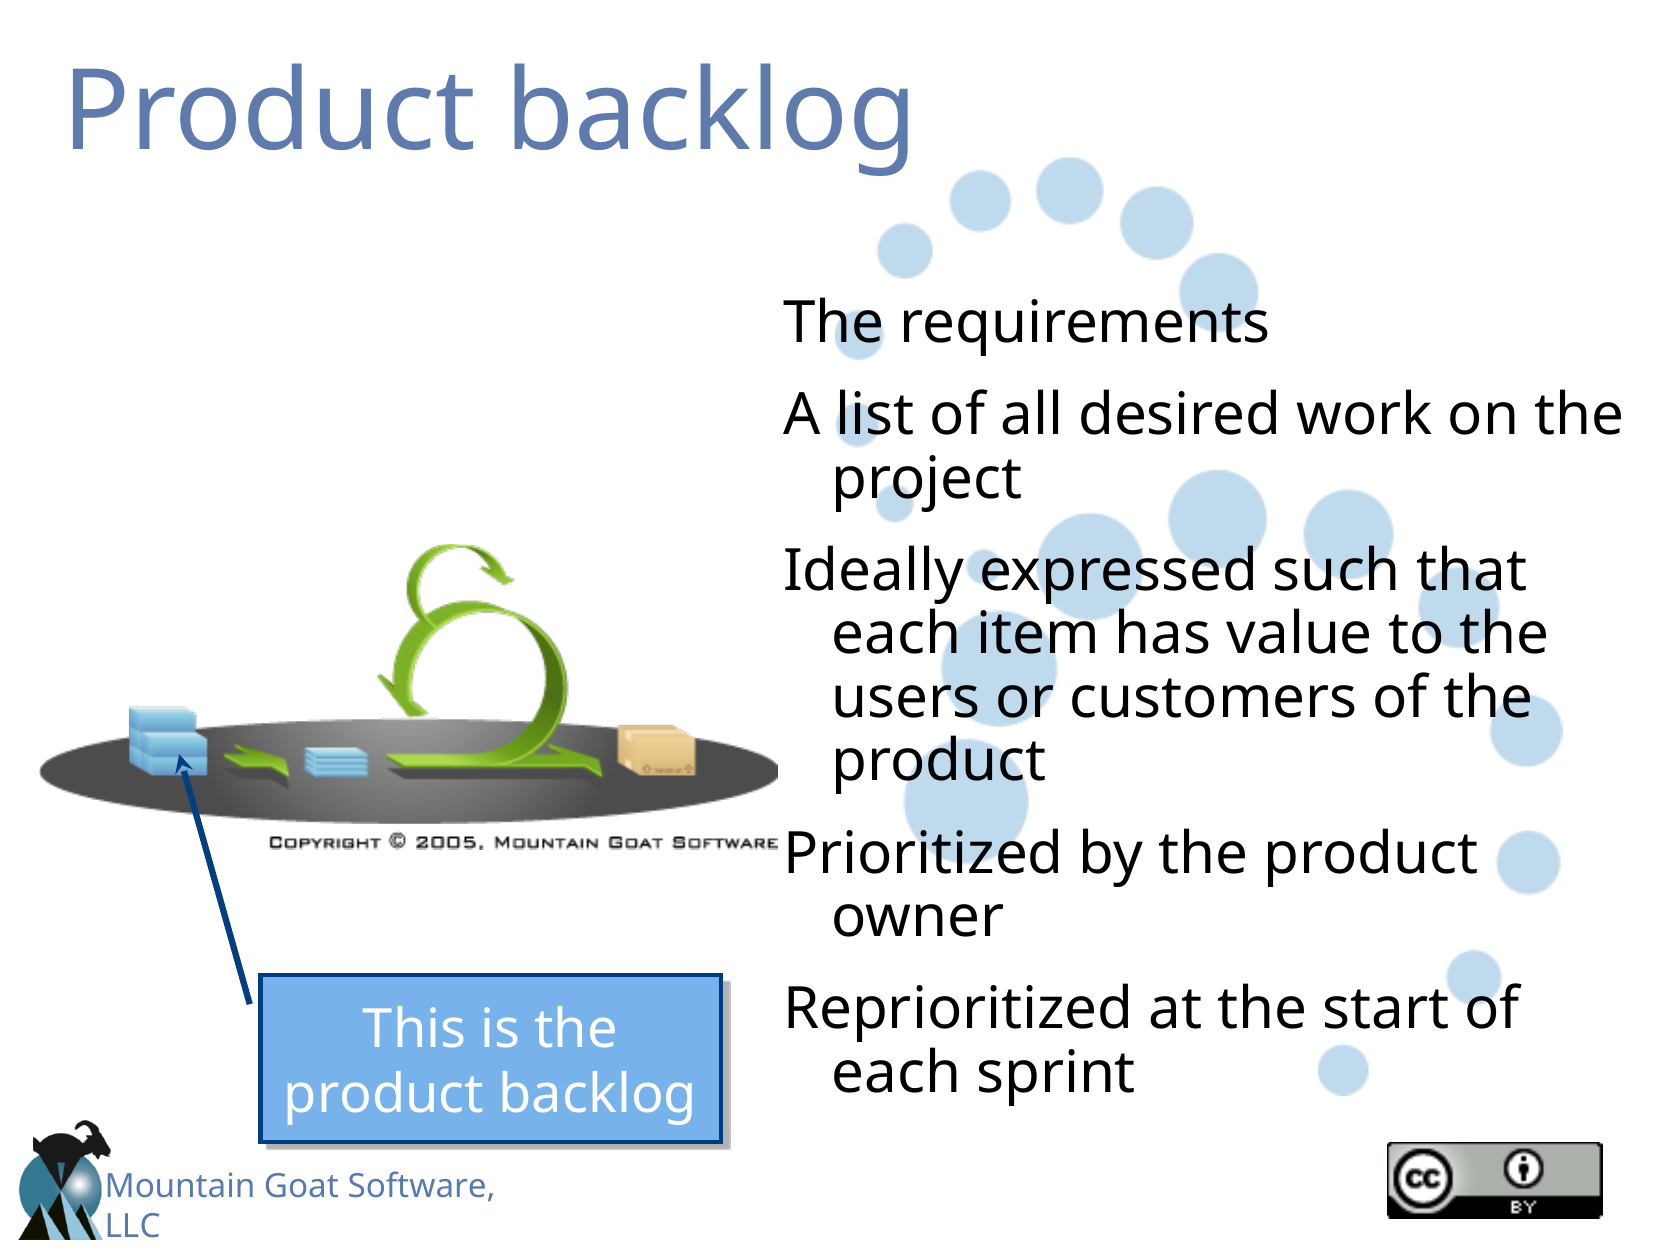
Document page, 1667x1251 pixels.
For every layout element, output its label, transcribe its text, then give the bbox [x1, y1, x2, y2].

picture [1387, 1155, 1603, 1219]
title Product backlog [56, 18, 1609, 194]
picture [18, 1120, 111, 1240]
picture [39, 544, 778, 850]
picture [835, 194, 1563, 285]
text_box This is the product backlog [260, 975, 721, 1142]
list The requirements A list of all desired work on the project Ideally expressed such that each item has value to the users or customers of the product Prioritized by the product owner Reprioritized at the start of each sprint [735, 285, 1636, 1155]
